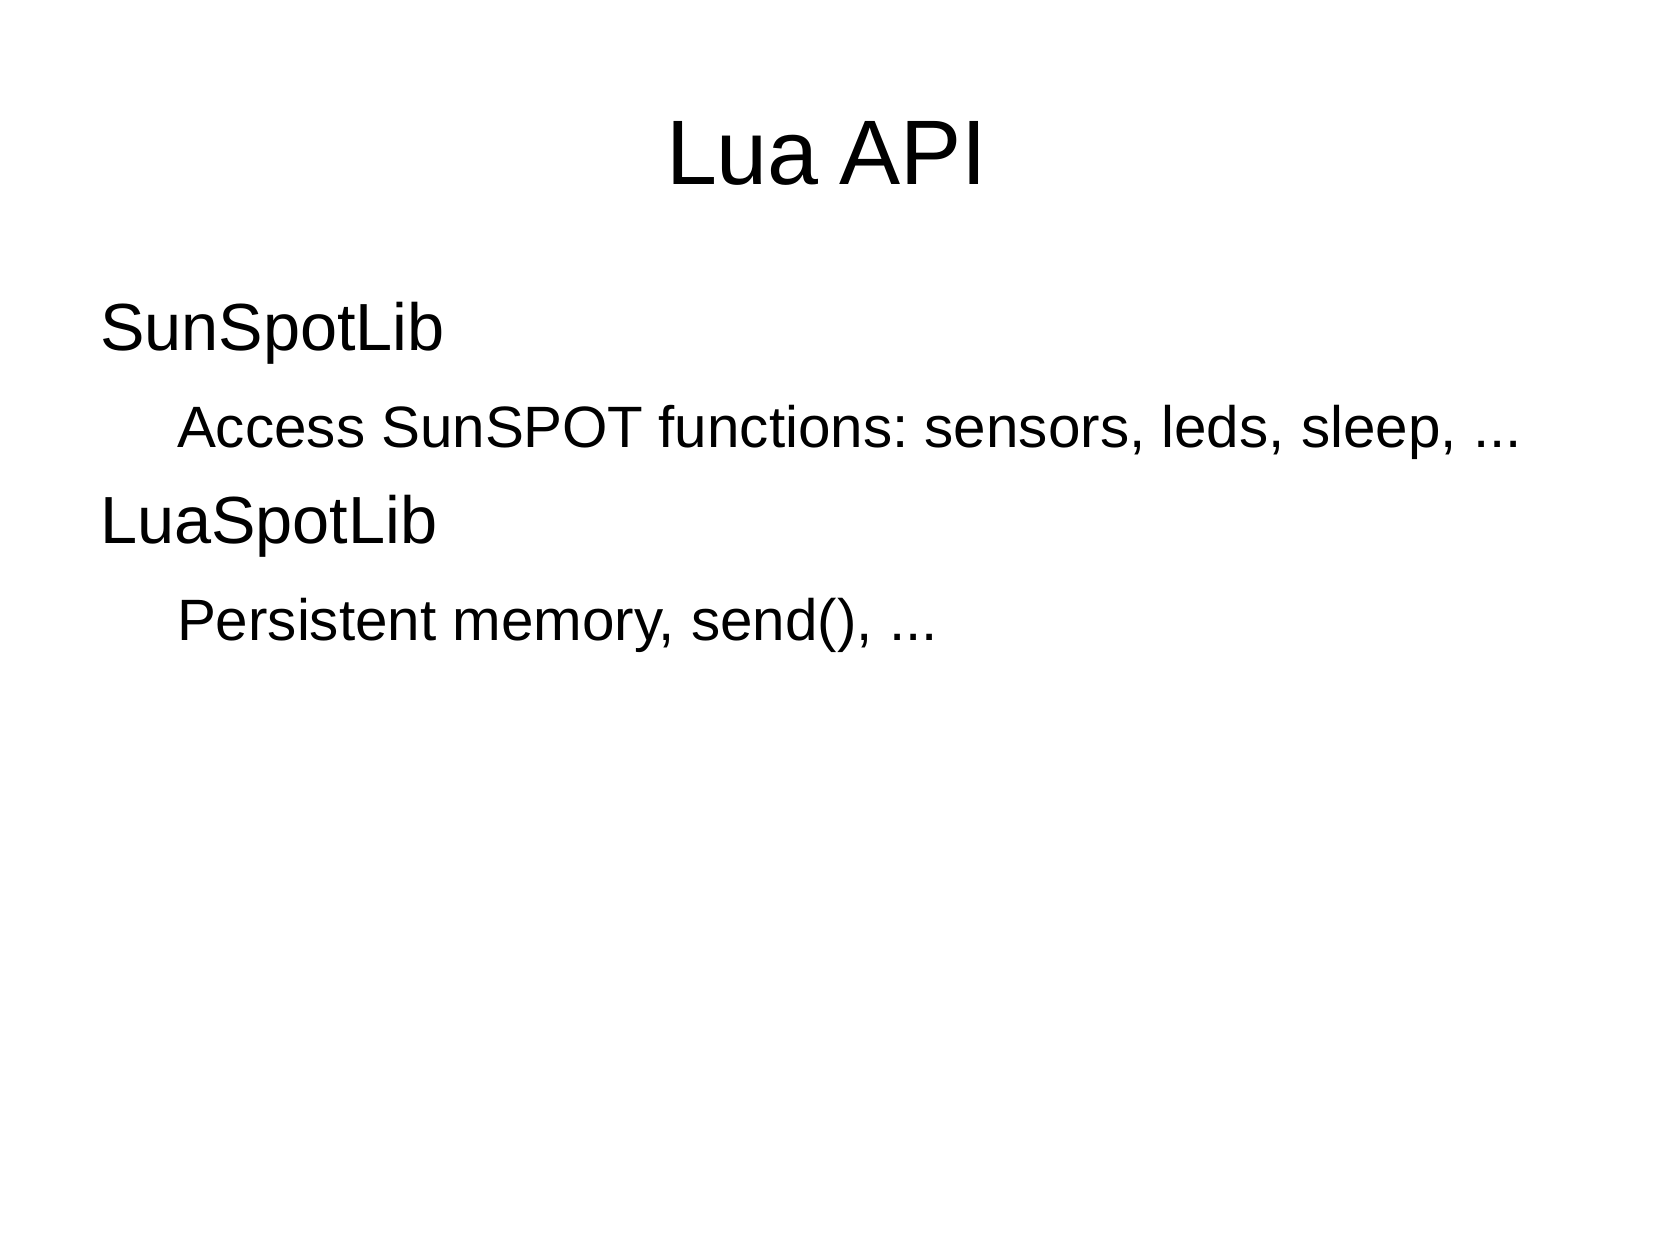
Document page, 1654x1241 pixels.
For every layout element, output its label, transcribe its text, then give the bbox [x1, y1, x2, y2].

list SunSpotLib Access SunSPOT functions: sensors, leds, sleep, ... LuaSpotLib Persistent memory, send(), ... [82, 290, 1571, 1094]
title Lua API [82, 56, 1571, 250]
